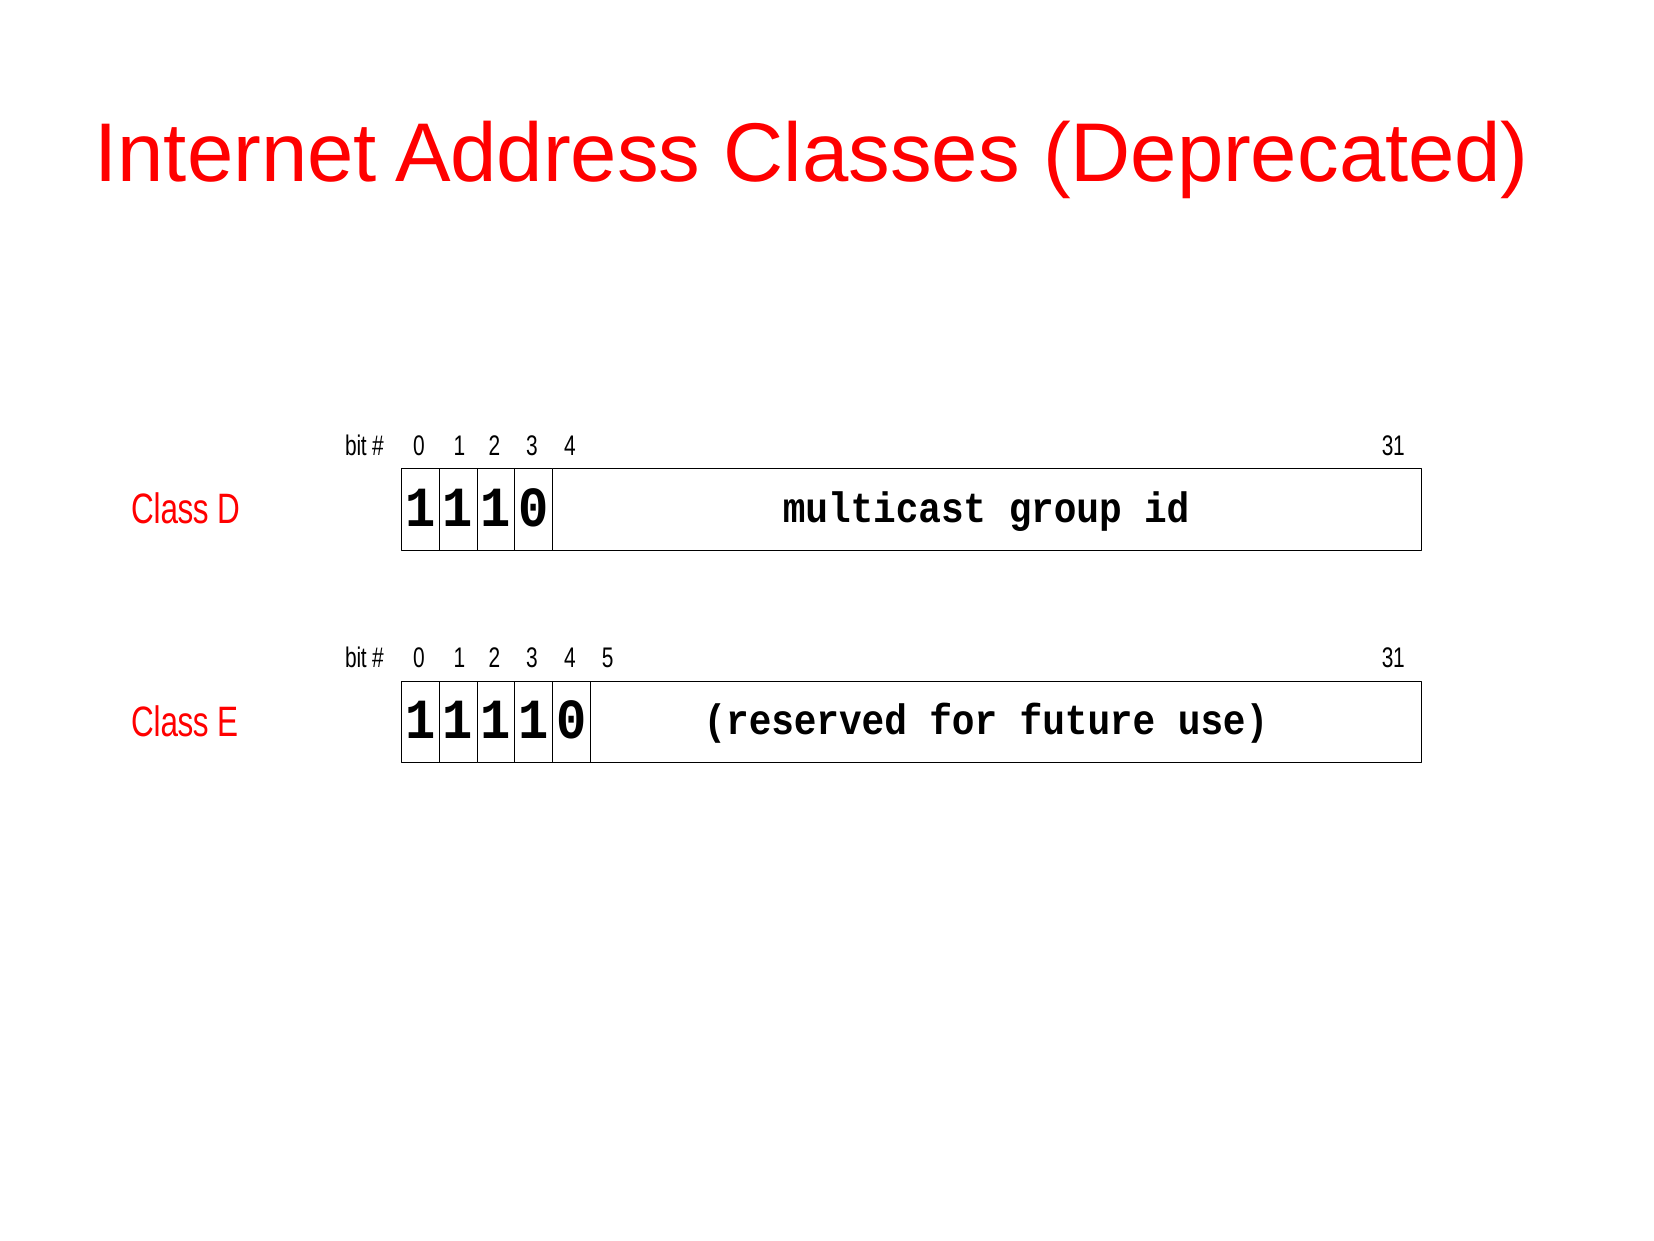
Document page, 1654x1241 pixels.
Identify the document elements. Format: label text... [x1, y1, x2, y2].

title Internet Address Classes (Deprecated) [0, 49, 1654, 257]
chart [59, 391, 1507, 825]
